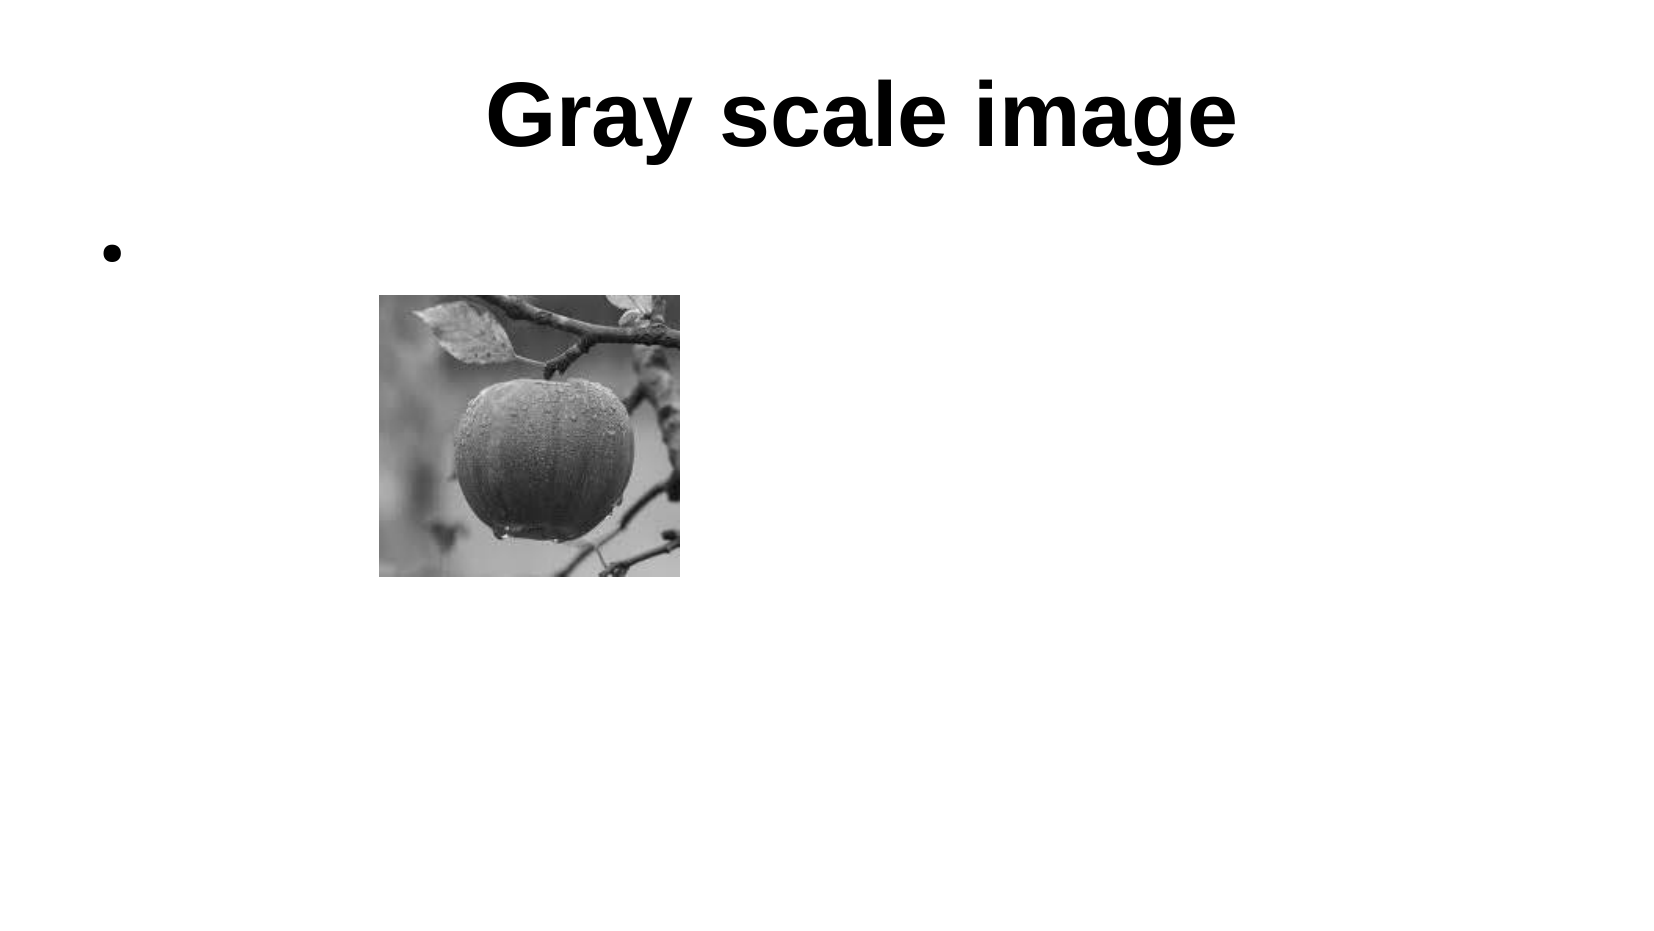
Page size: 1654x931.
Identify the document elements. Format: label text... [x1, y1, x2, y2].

title Gray scale image [82, 37, 1571, 193]
list [82, 217, 1571, 758]
picture [379, 295, 680, 577]
